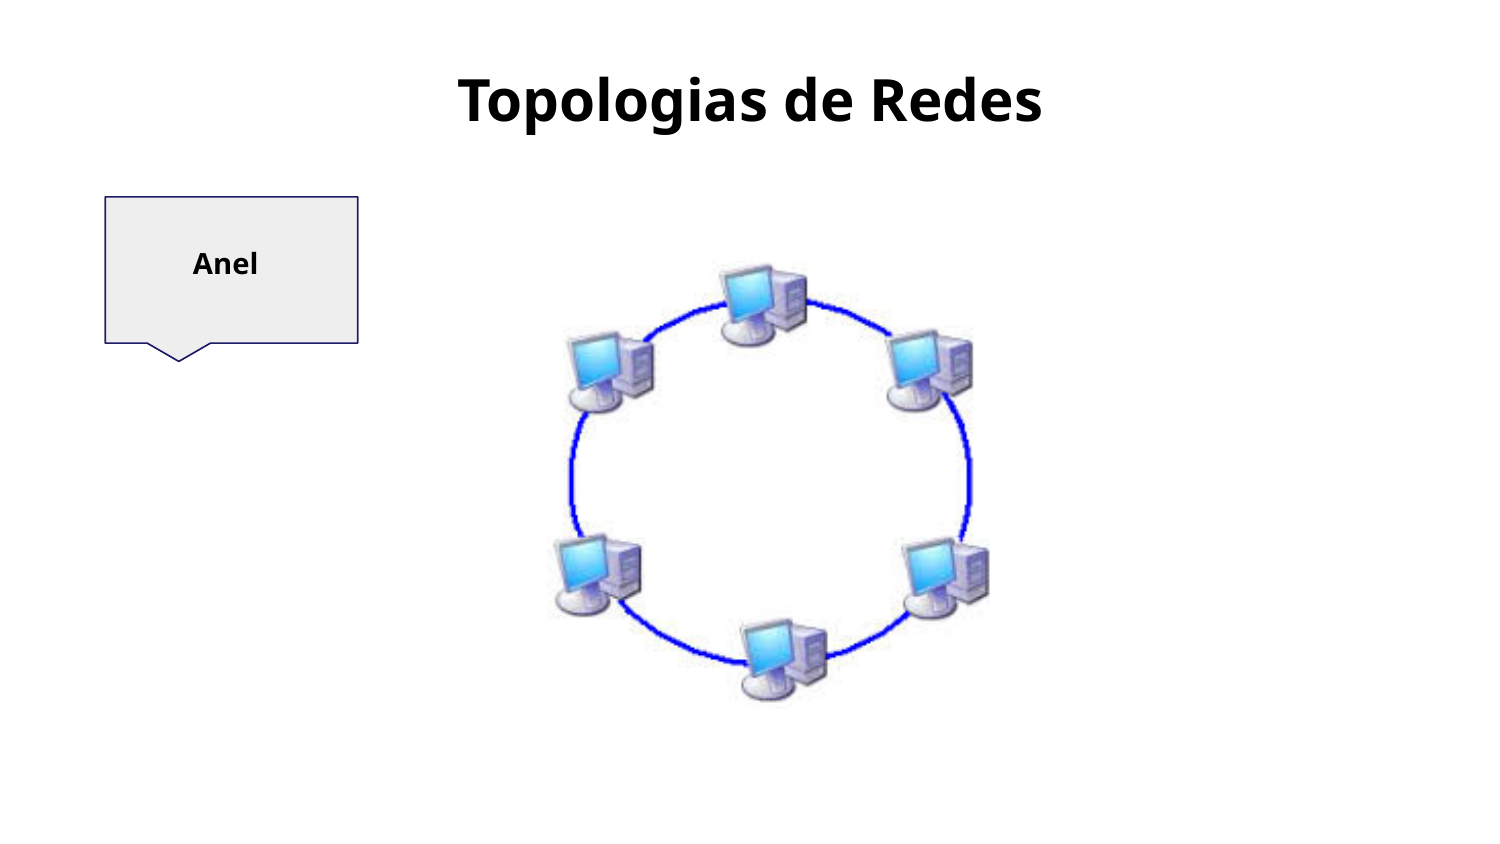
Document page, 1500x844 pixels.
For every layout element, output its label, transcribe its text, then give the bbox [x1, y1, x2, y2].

text_box [105, 196, 358, 362]
text_box Anel [192, 248, 402, 279]
picture [531, 261, 1000, 709]
title Topologias de Redes [75, 48, 1426, 142]
